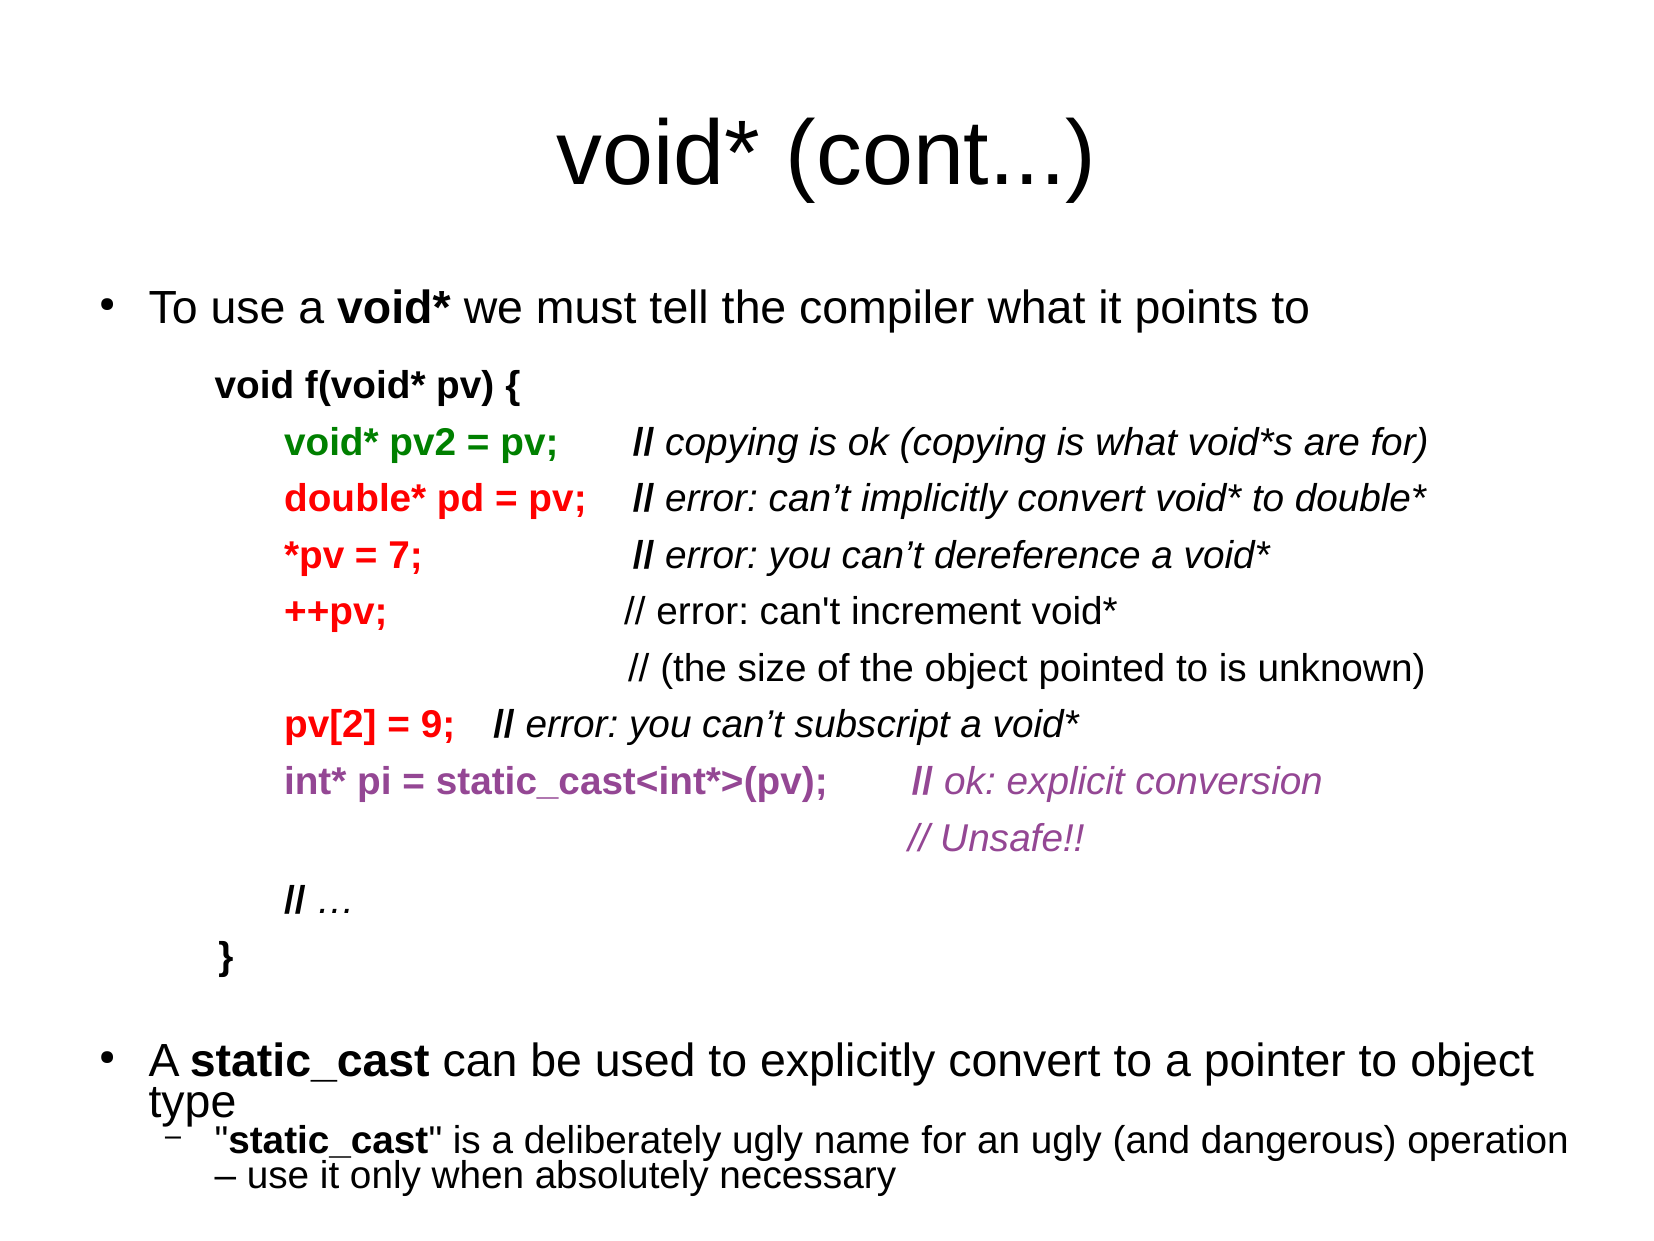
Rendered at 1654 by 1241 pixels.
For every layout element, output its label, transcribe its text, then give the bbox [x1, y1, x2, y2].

list To use a void* we must tell the compiler what it points to void f(void* pv) { void* pv2 = pv; // copying is ok (copying is what void*s are for) double* pd = pv; // error: can’t implicitly convert void* to double* *pv = 7; // error: you can’t dereference a void* ++pv; // error: can't increment void* // (the size of the object pointed to is unknown) pv[2] = 9; // error: you can’t subscript a void* int* pi = static_cast<int*>(pv); // ok: explicit conversion // Unsafe!! // … } A static_cast can be used to explicitly convert to a pointer to object type "static_cast" is a deliberately ugly name for an ugly (and dangerous) operation – use it only when absolutely necessary [82, 290, 1571, 1205]
title void* (cont...) [82, 49, 1571, 257]
